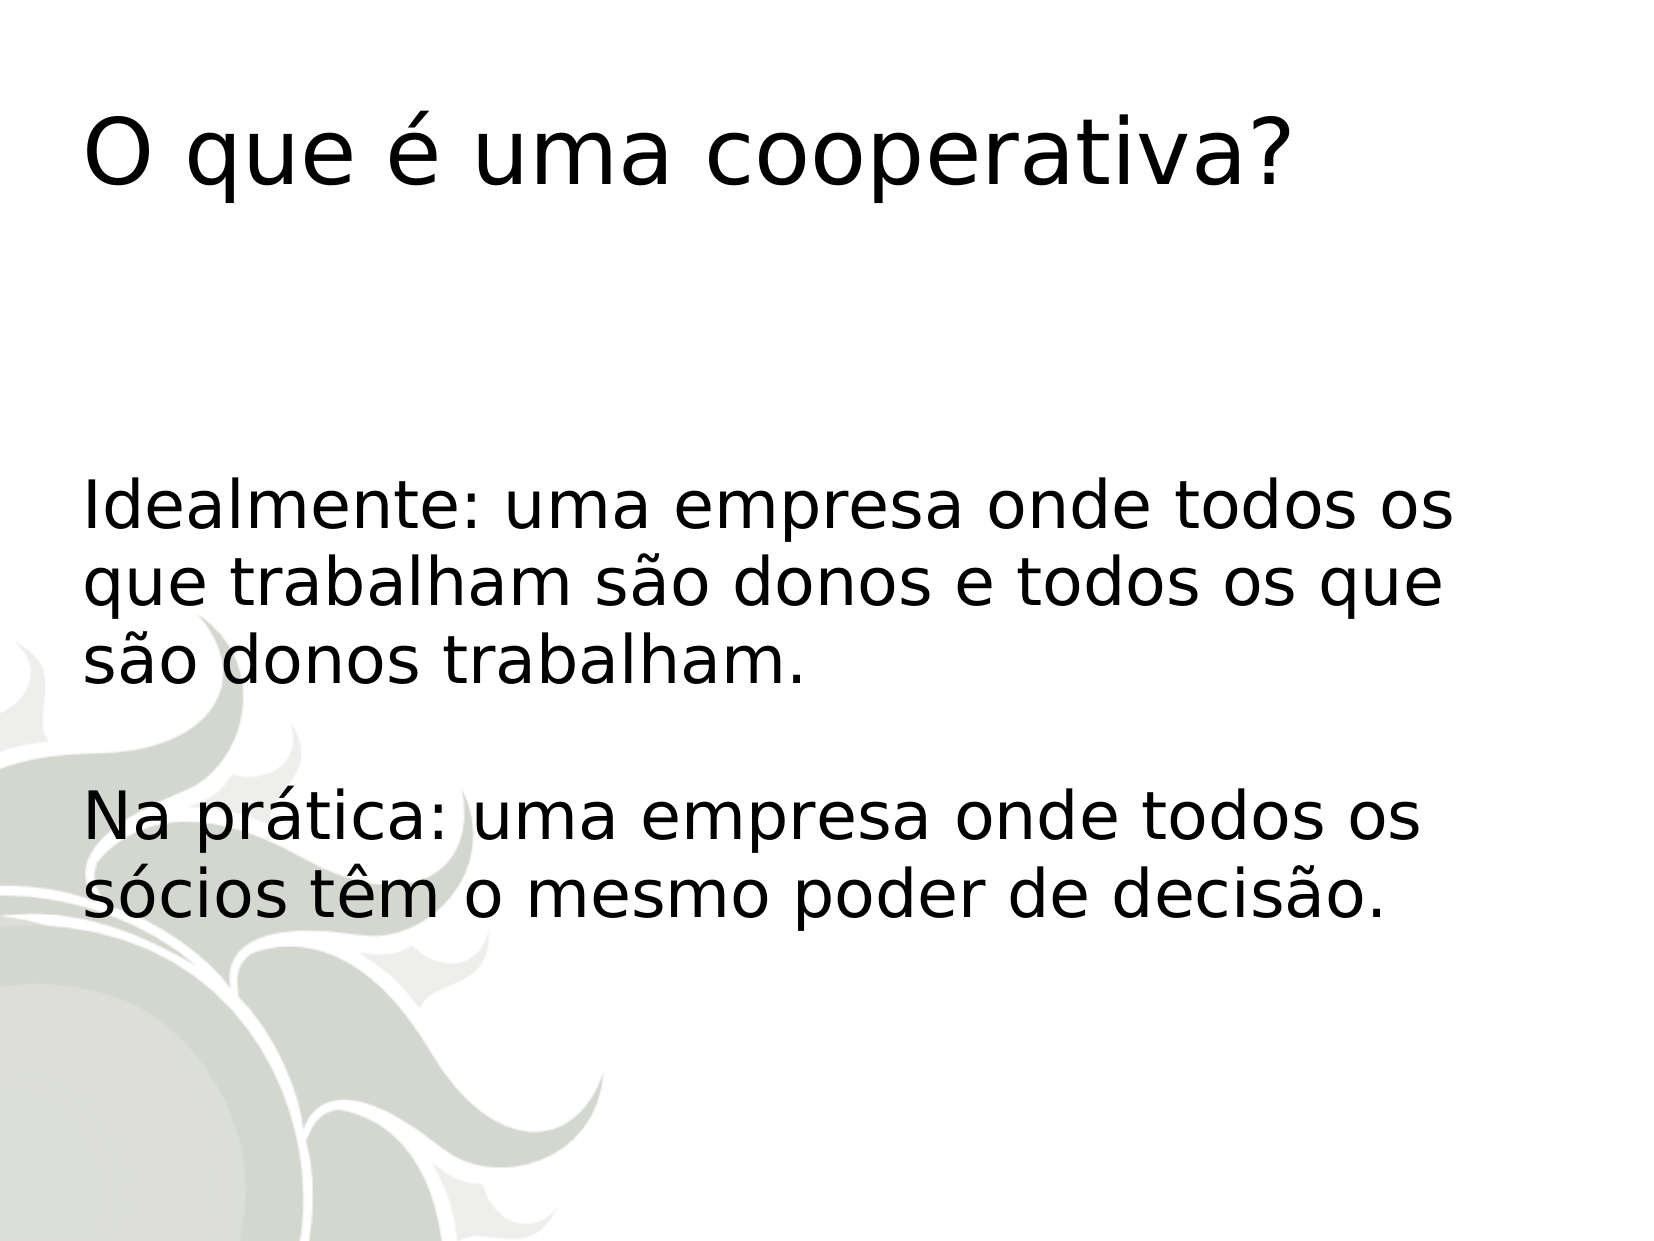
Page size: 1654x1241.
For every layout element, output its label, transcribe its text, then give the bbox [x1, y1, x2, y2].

title O que é uma cooperativa? [82, 56, 1571, 250]
subtitle Idealmente: uma empresa onde todos os que trabalham são donos e todos os que são donos trabalham. Na prática: uma empresa onde todos os sócios têm o mesmo poder de decisão. [82, 297, 1571, 1102]
picture [0, 555, 644, 1241]
